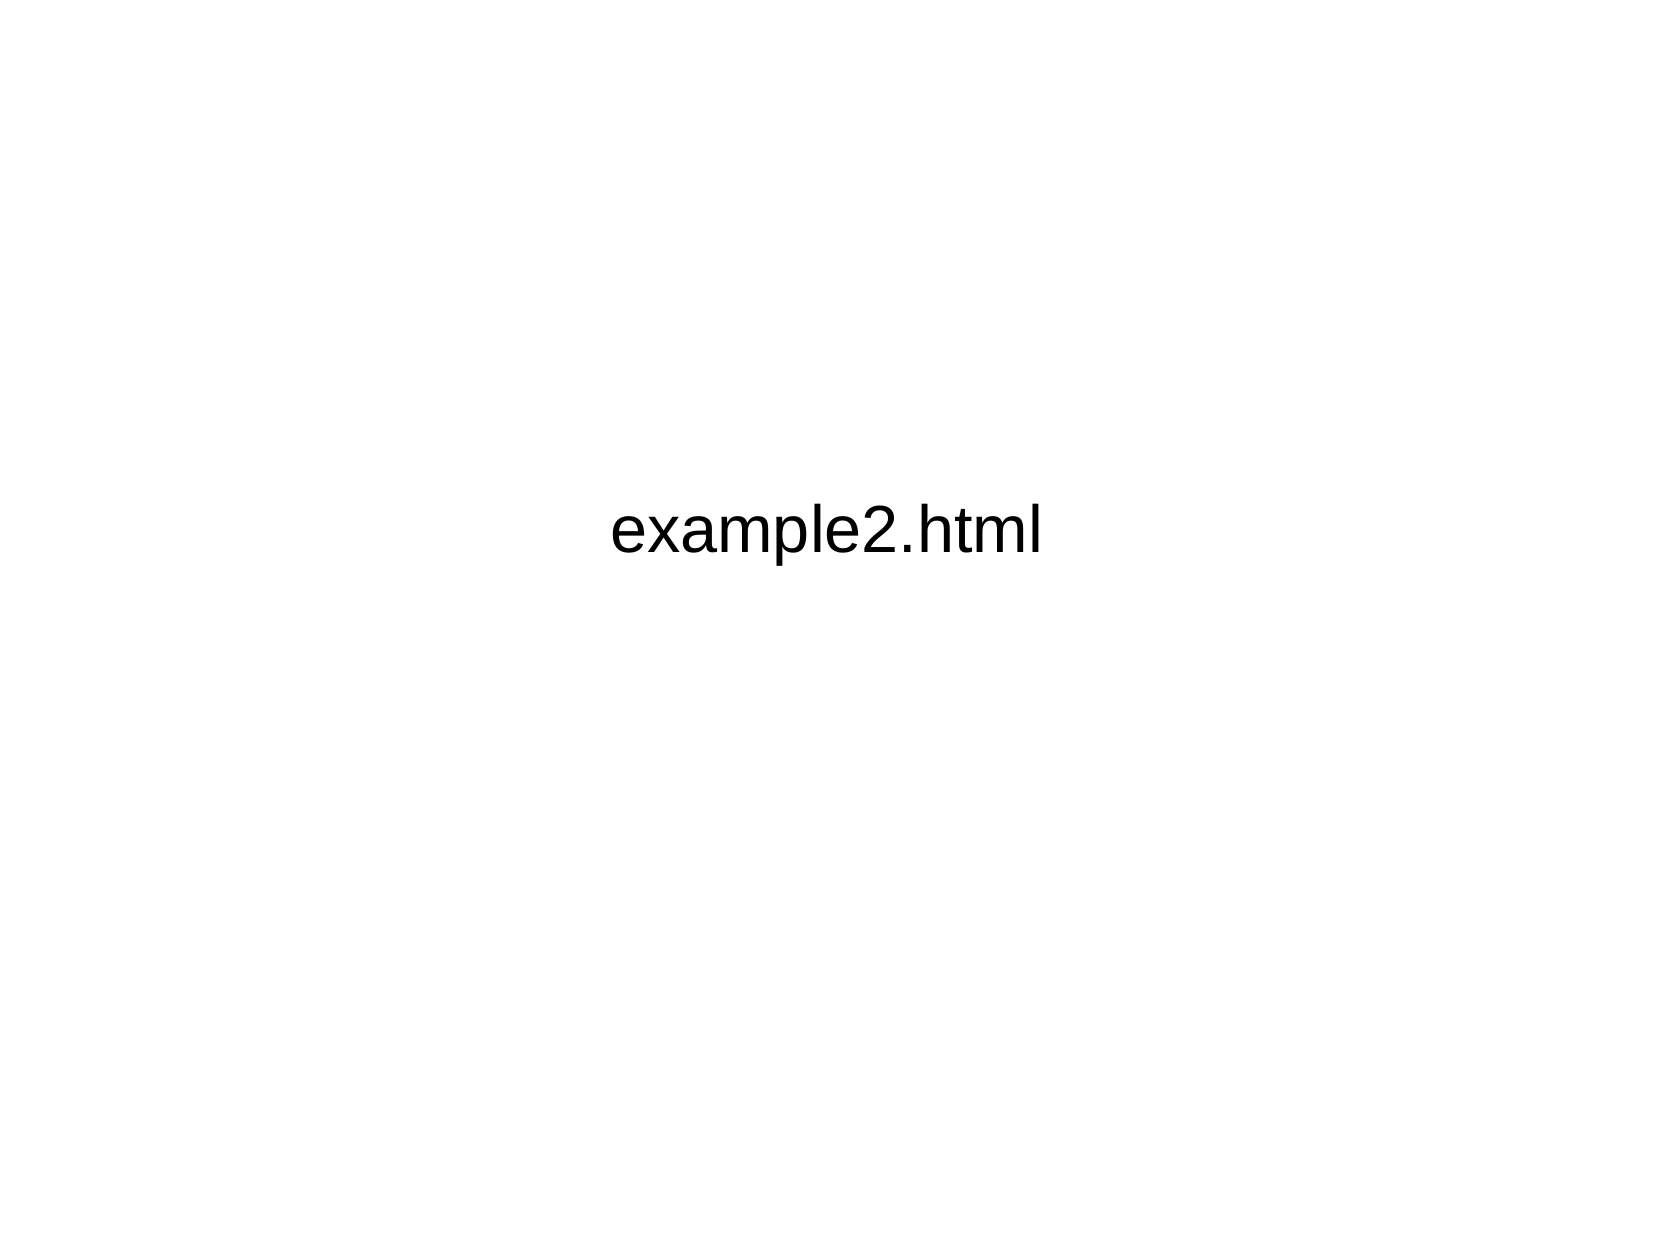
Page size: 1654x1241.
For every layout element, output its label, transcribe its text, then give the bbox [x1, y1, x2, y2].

subtitle example2.html [82, 49, 1571, 1010]
